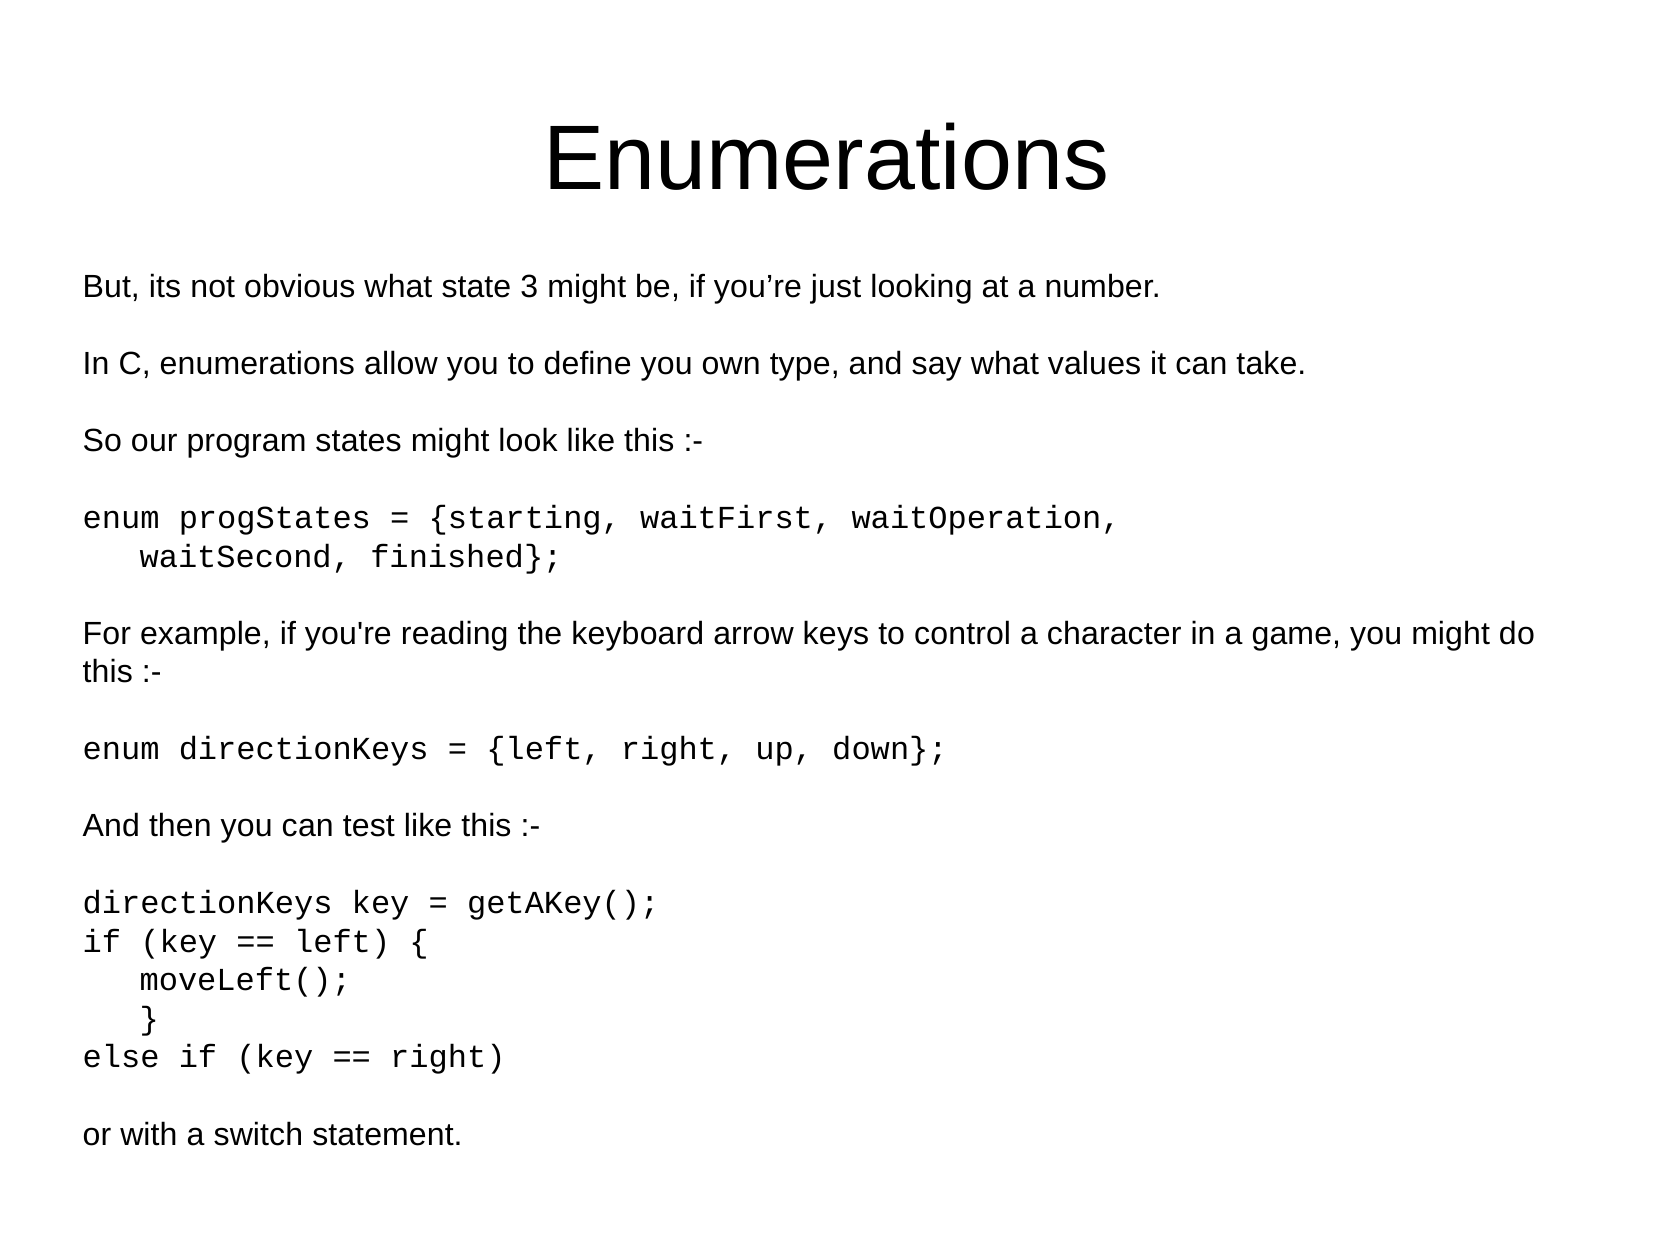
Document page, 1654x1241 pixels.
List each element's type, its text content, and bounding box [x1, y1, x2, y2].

subtitle But, its not obvious what state 3 might be, if you’re just looking at a number. In C, enumerations allow you to define you own type, and say what values it can take. So our program states might look like this :- enum progStates = {starting, waitFirst, waitOperation, waitSecond, finished}; For example, if you're reading the keyboard arrow keys to control a character in a game, you might do this :- enum directionKeys = {left, right, up, down}; And then you can test like this :- directionKeys key = getAKey(); if (key == left) { moveLeft(); } else if (key == right) or with a switch statement. [82, 265, 1595, 1158]
title Enumerations [82, 49, 1571, 257]
